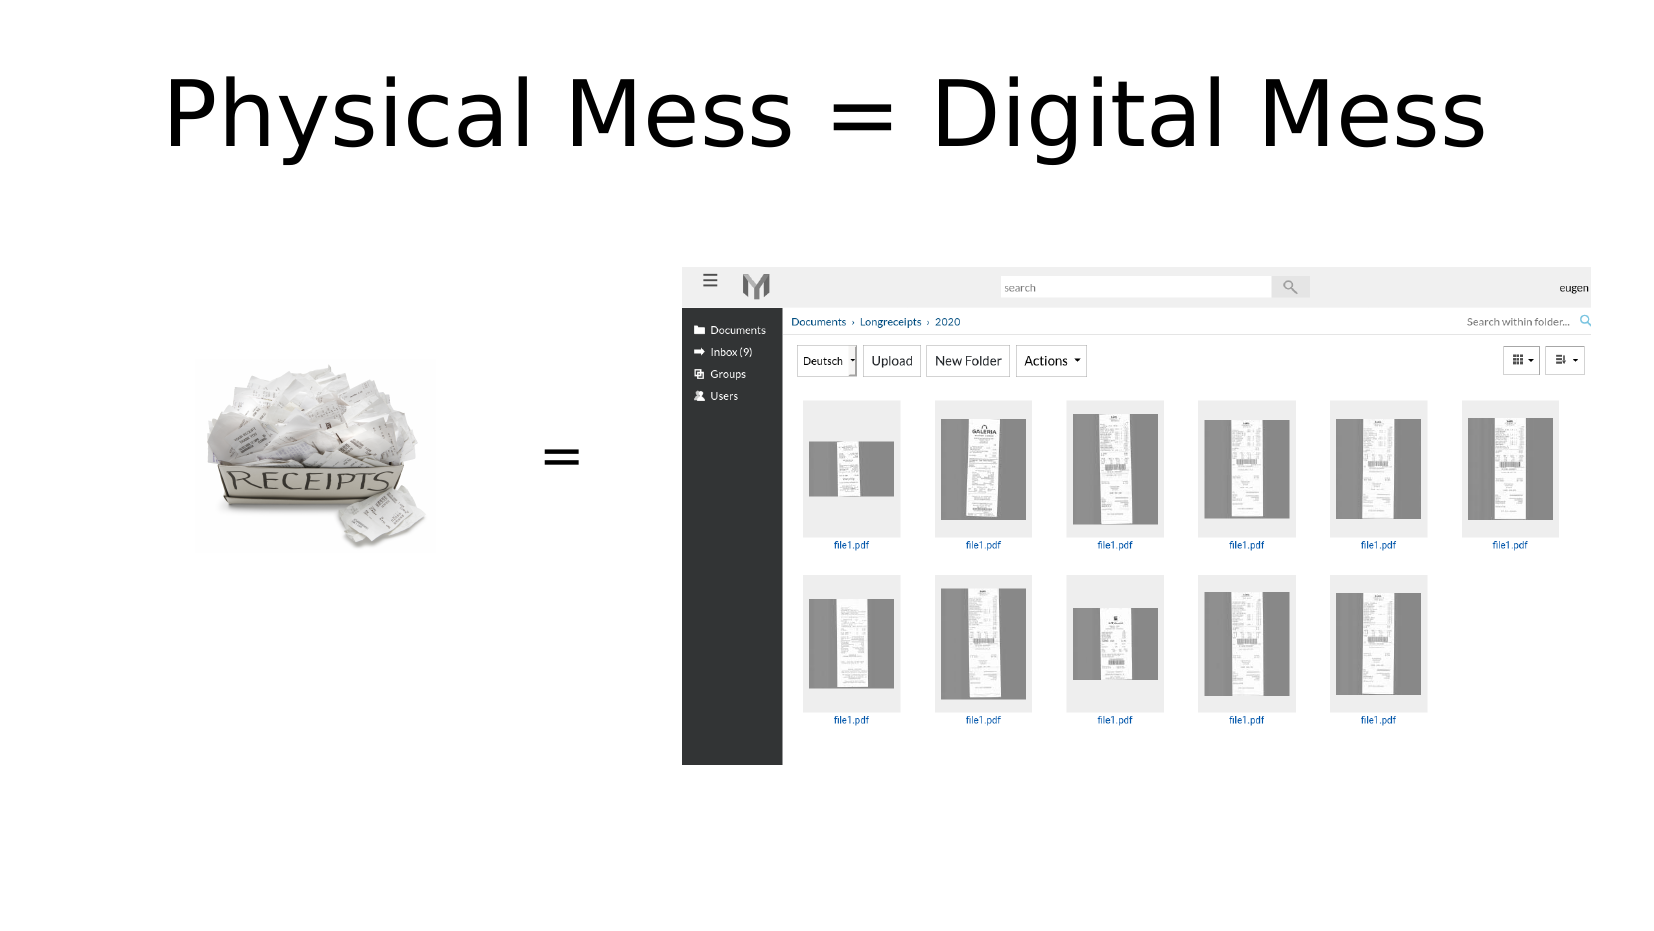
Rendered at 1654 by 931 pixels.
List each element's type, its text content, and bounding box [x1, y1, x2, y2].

picture [682, 267, 1591, 766]
picture [195, 359, 436, 553]
text_box = [525, 417, 661, 496]
title Physical Mess = Digital Mess [82, 37, 1571, 193]
